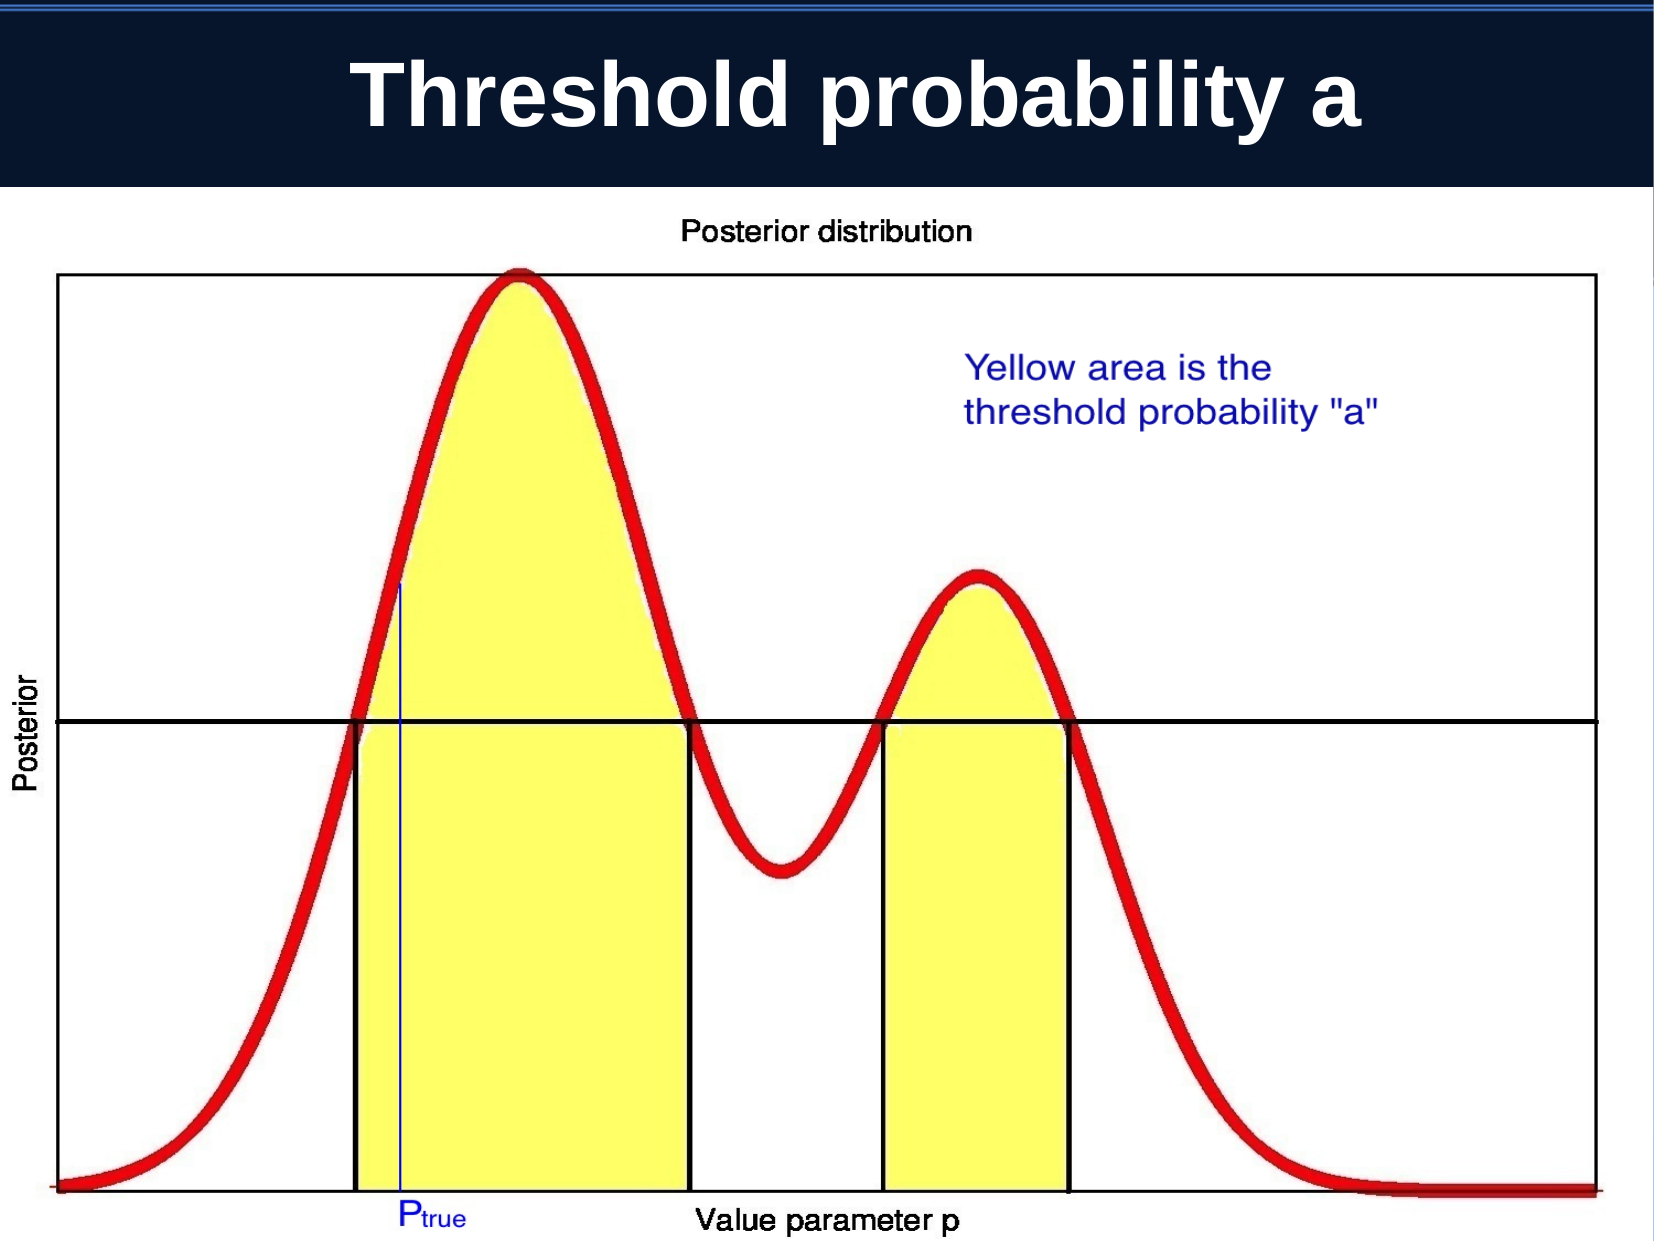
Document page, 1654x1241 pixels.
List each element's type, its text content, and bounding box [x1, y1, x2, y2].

picture [0, 0, 1654, 1241]
title Threshold probability a [112, 0, 1601, 187]
